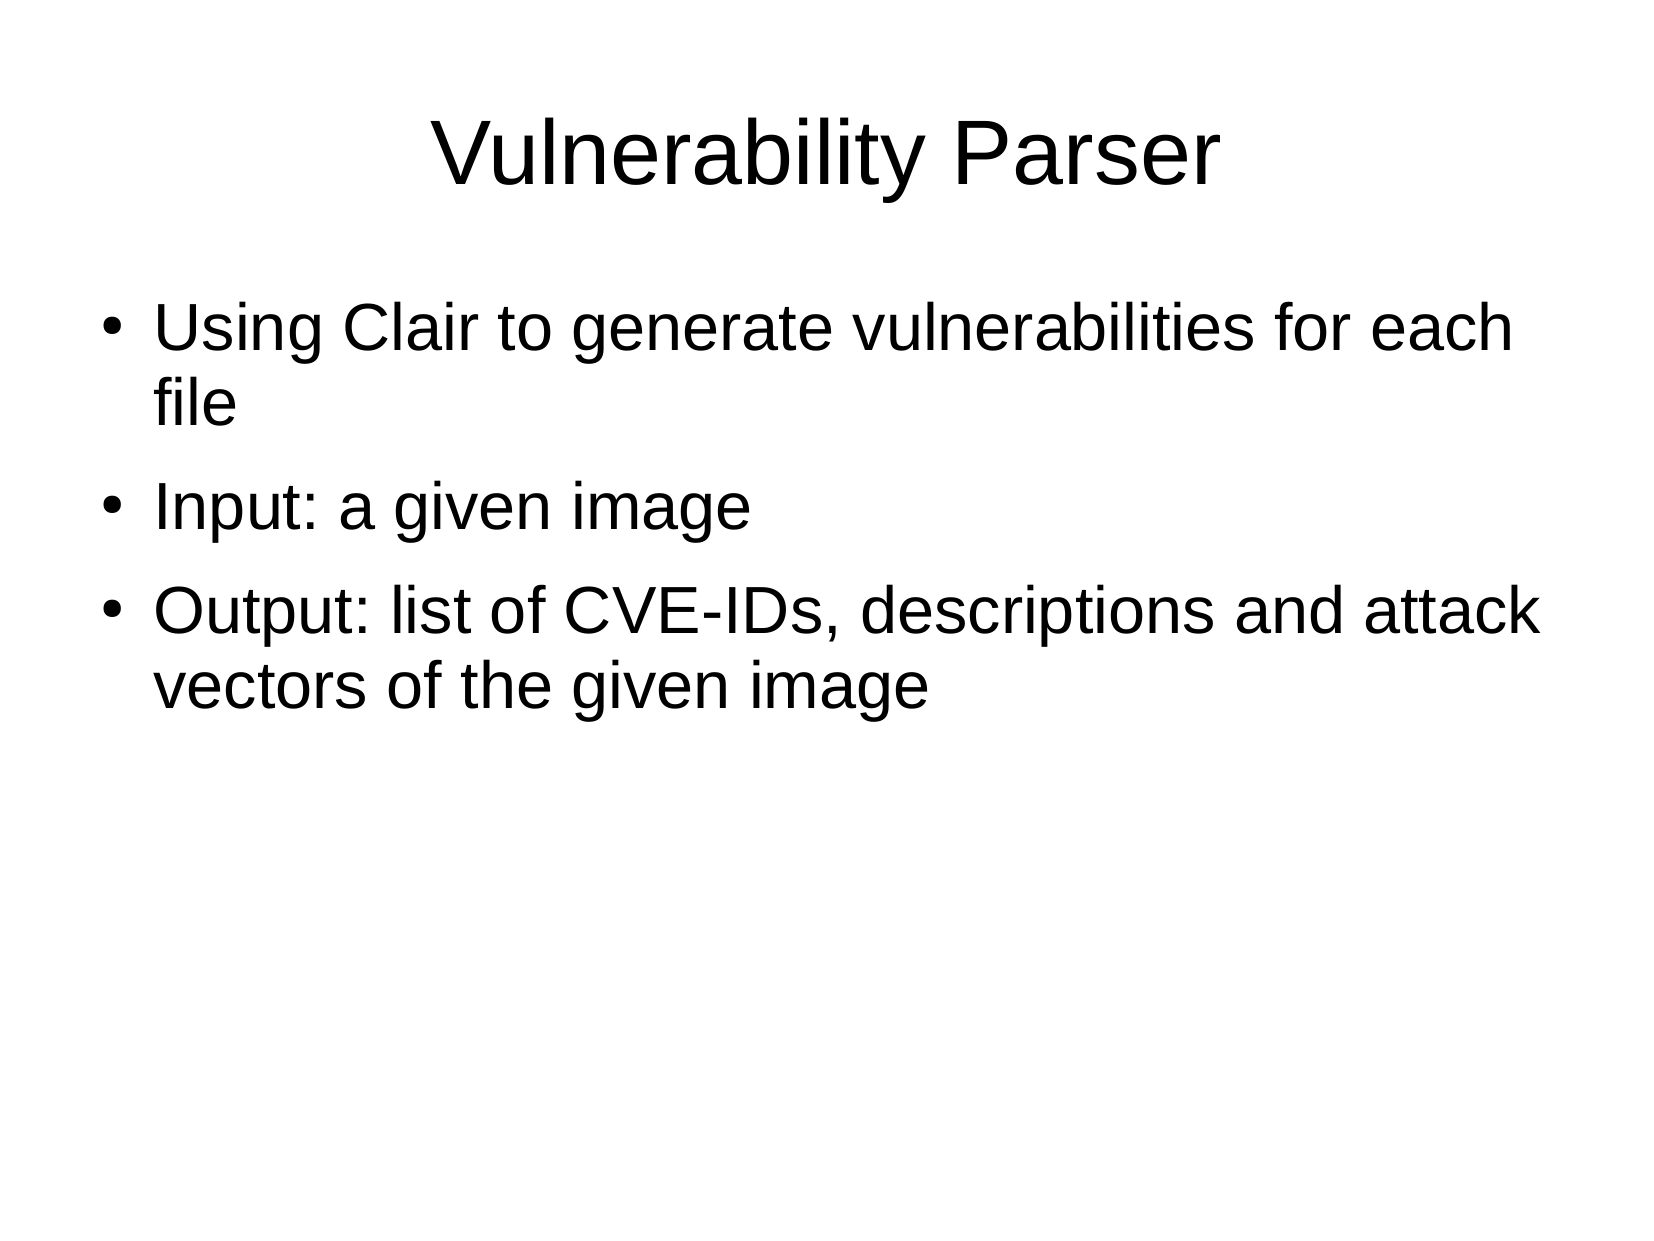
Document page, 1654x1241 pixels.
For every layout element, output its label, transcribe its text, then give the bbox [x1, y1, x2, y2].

list Using Clair to generate vulnerabilities for each file Input: a given image Output: list of CVE-IDs, descriptions and attack vectors of the given image [82, 290, 1571, 1010]
title Vulnerability Parser [82, 49, 1571, 257]
